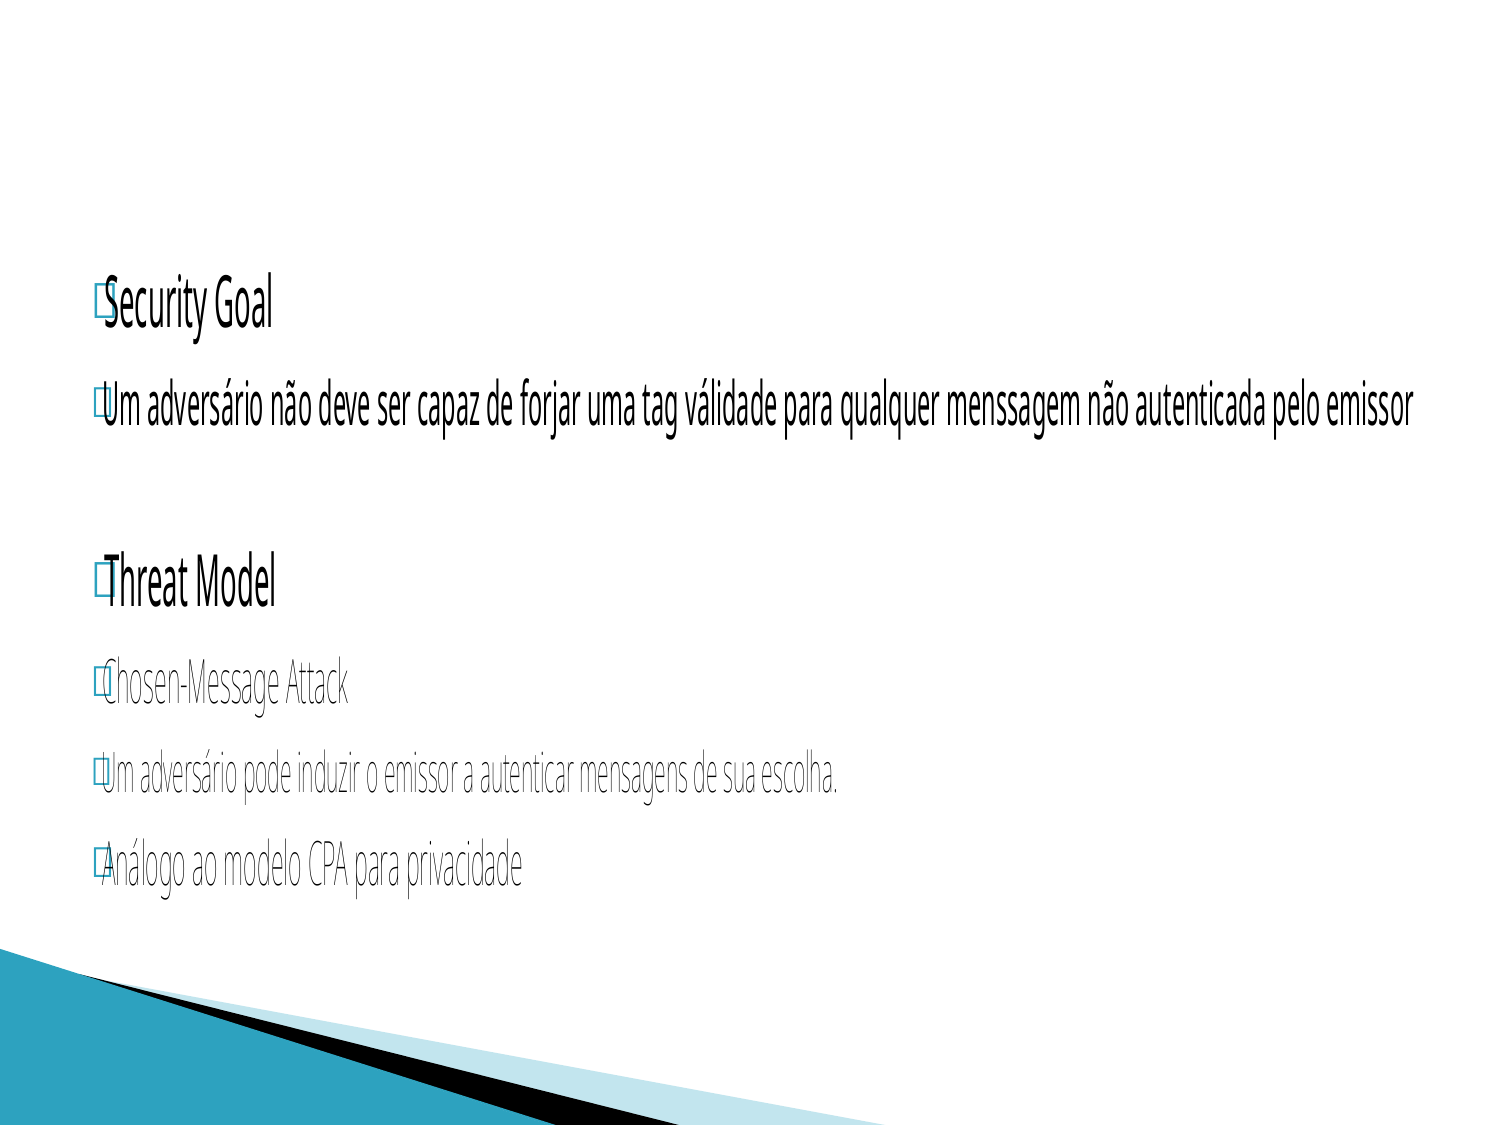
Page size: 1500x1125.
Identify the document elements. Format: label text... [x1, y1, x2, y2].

list Security Goal Um adversário não deve ser capaz de forjar uma tag válidade para qualquer menssagem não autenticada pelo emissor Threat Model Chosen-Message Attack Um adversário pode induzir o emissor a autenticar mensagens de sua escolha. Análogo ao modelo CPA para privacidade [75, 243, 1426, 986]
